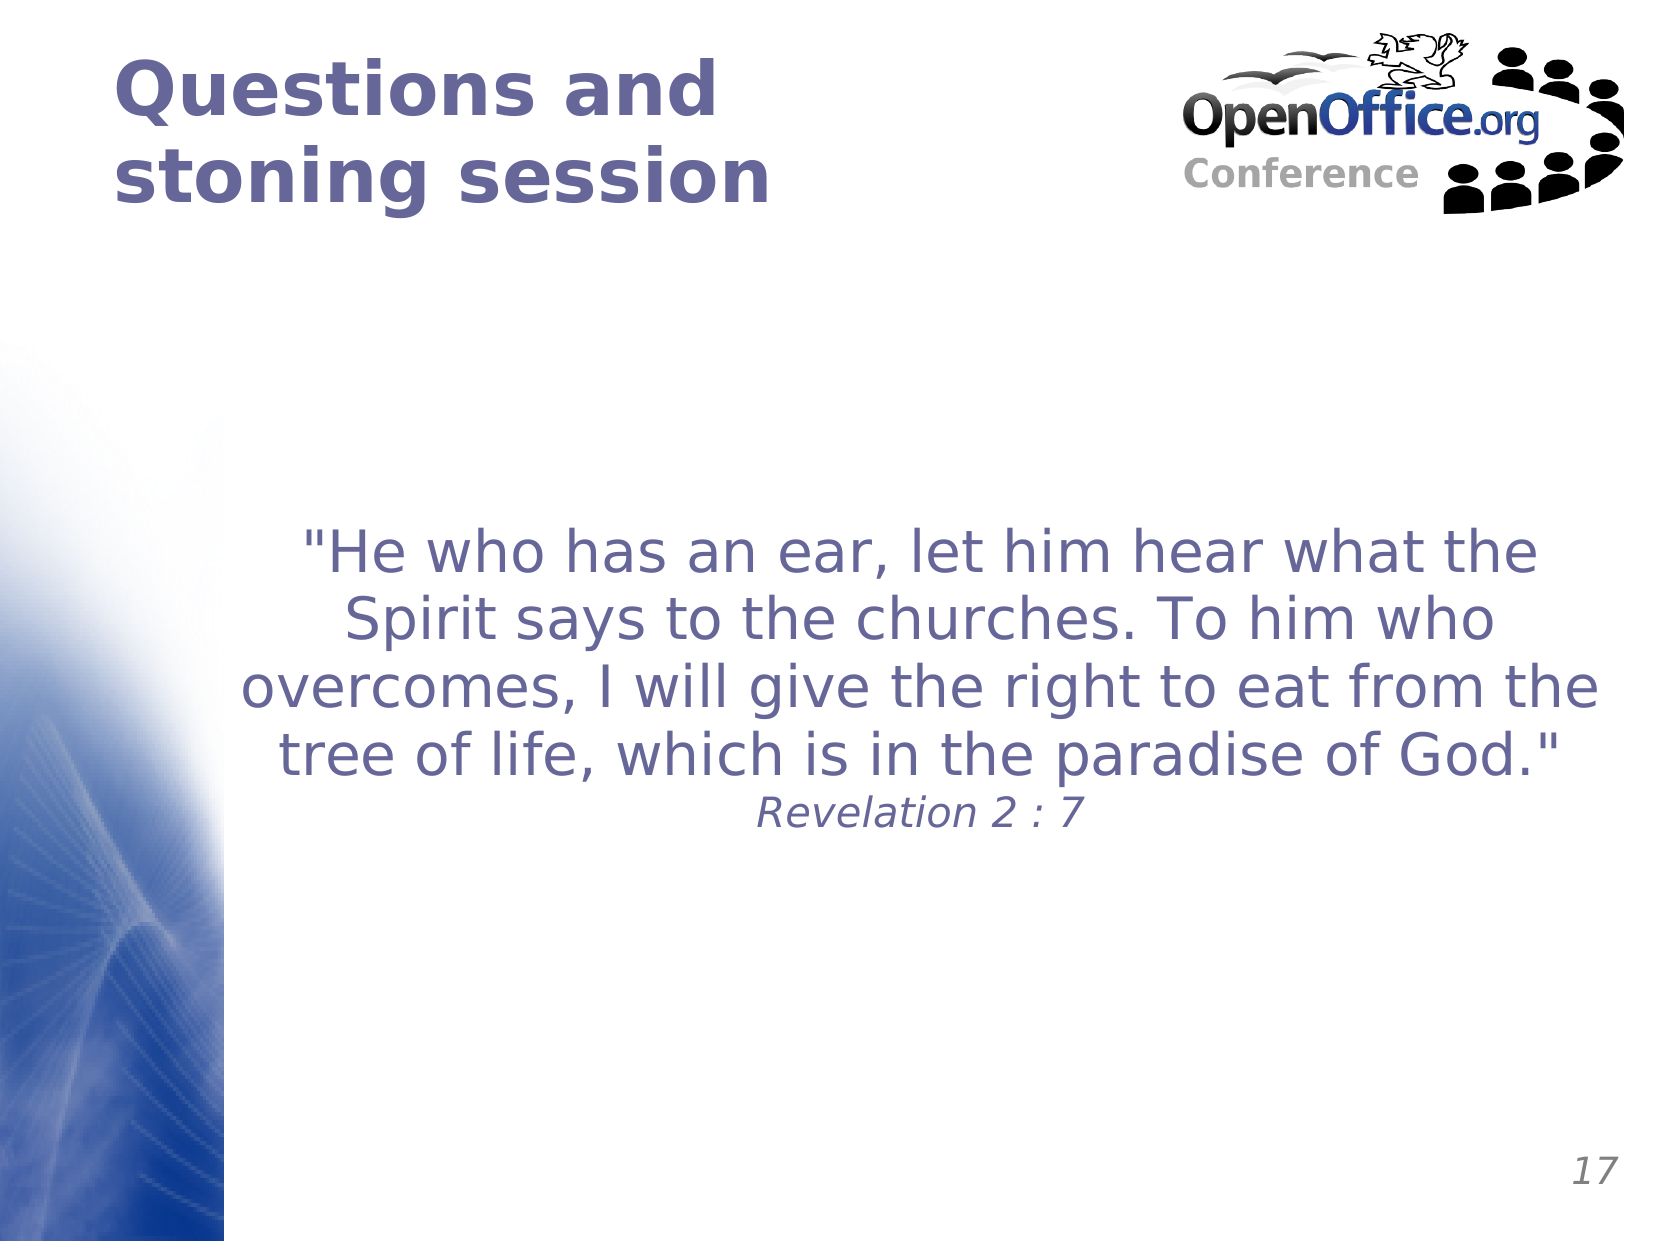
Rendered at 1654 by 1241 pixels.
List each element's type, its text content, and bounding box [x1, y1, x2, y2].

title Questions and stoning session [24, 45, 987, 221]
picture [0, 0, 224, 1241]
picture [1183, 33, 1624, 214]
subtitle "He who has an ear, let him hear what the Spirit says to the churches. To him who overcomes, I will give the right to eat from the tree of life, which is in the paradise of God." Revelation 2 : 7 [223, 223, 1619, 1133]
